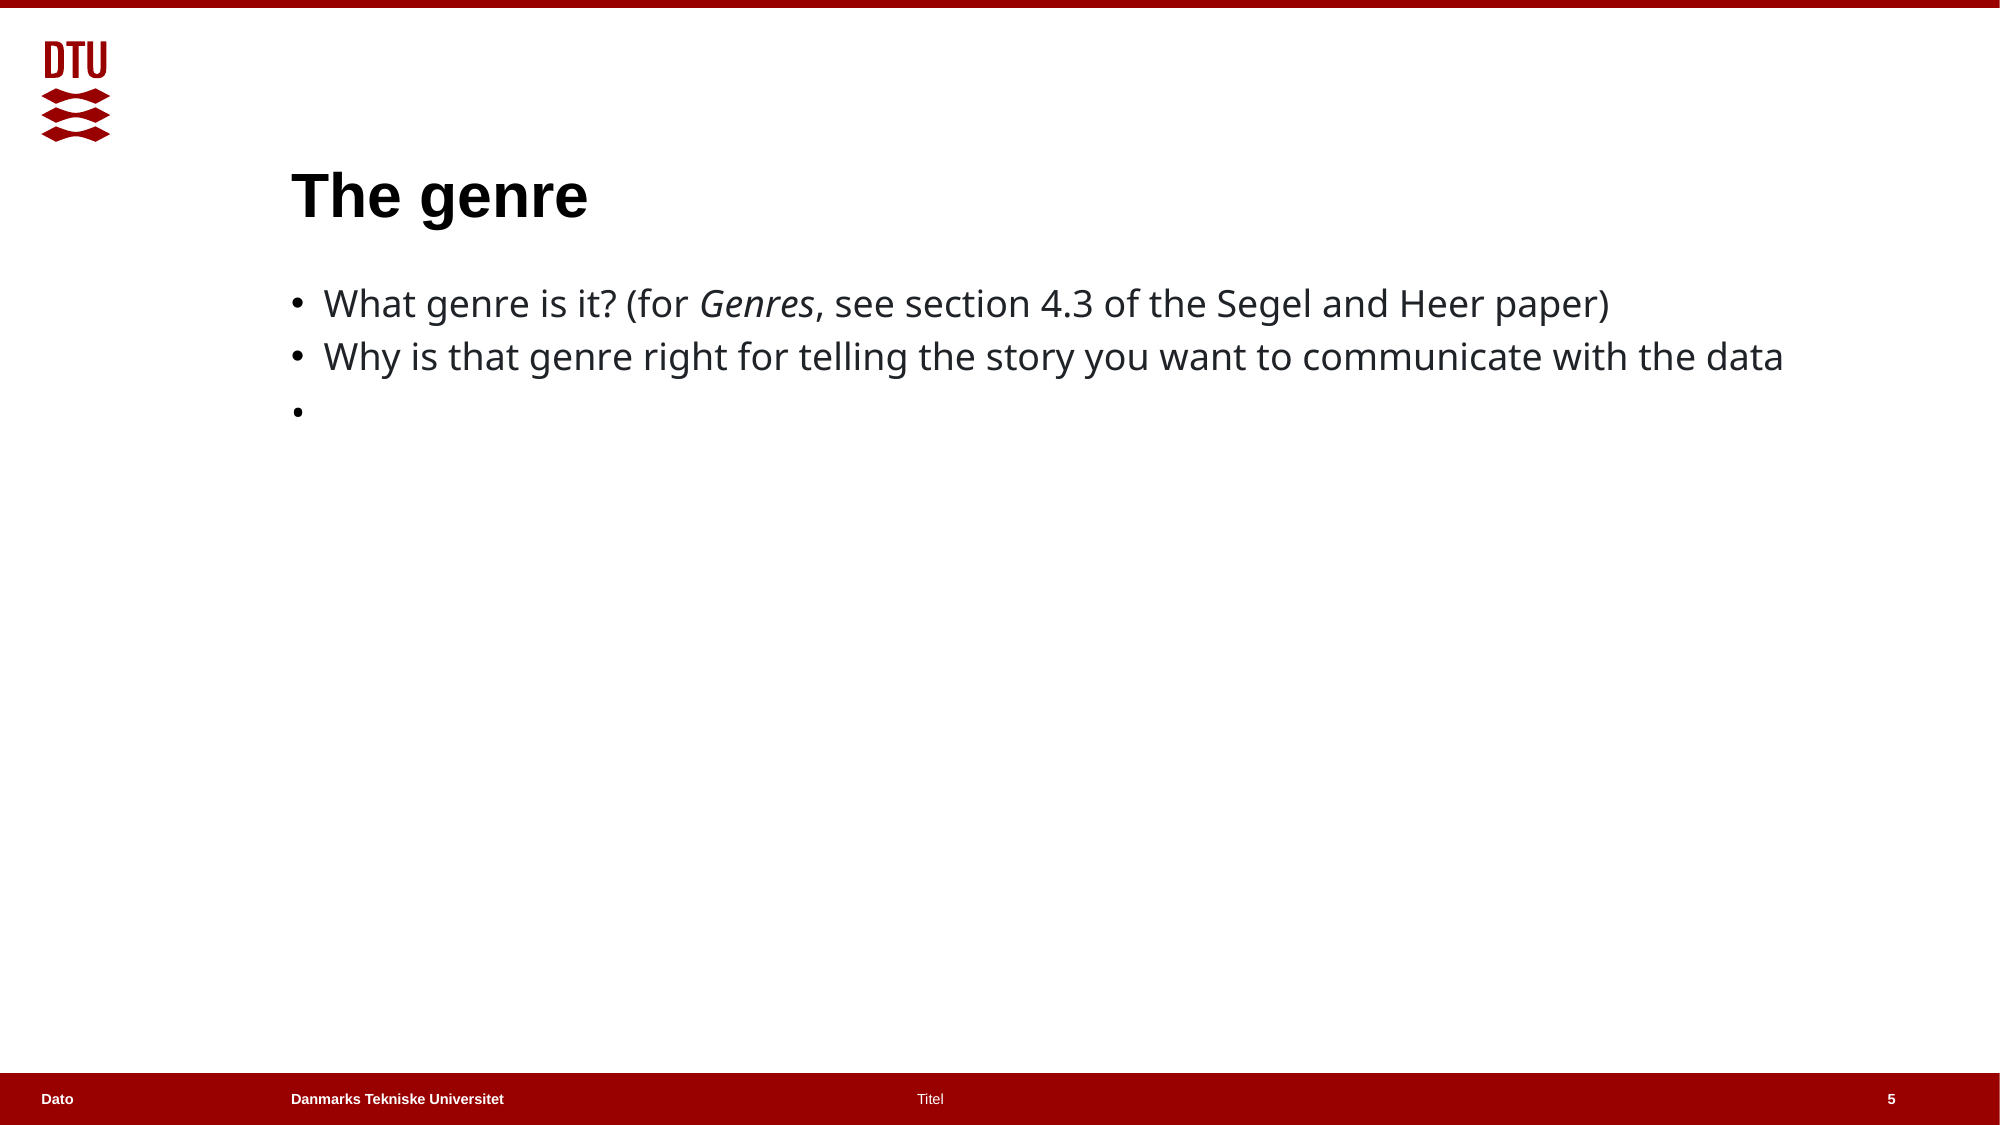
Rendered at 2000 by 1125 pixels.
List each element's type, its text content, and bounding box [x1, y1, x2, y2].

text_box Titel [917, 1073, 1819, 1125]
title The genre [291, 69, 1819, 230]
text_box Dato [41, 1073, 223, 1125]
list What genre is it? (for Genres, see section 4.3 of the Segel and Heer paper) Why is that genre right for telling the story you want to communicate with the data [291, 279, 1819, 1026]
text_box ‹#› [1887, 1073, 1959, 1125]
